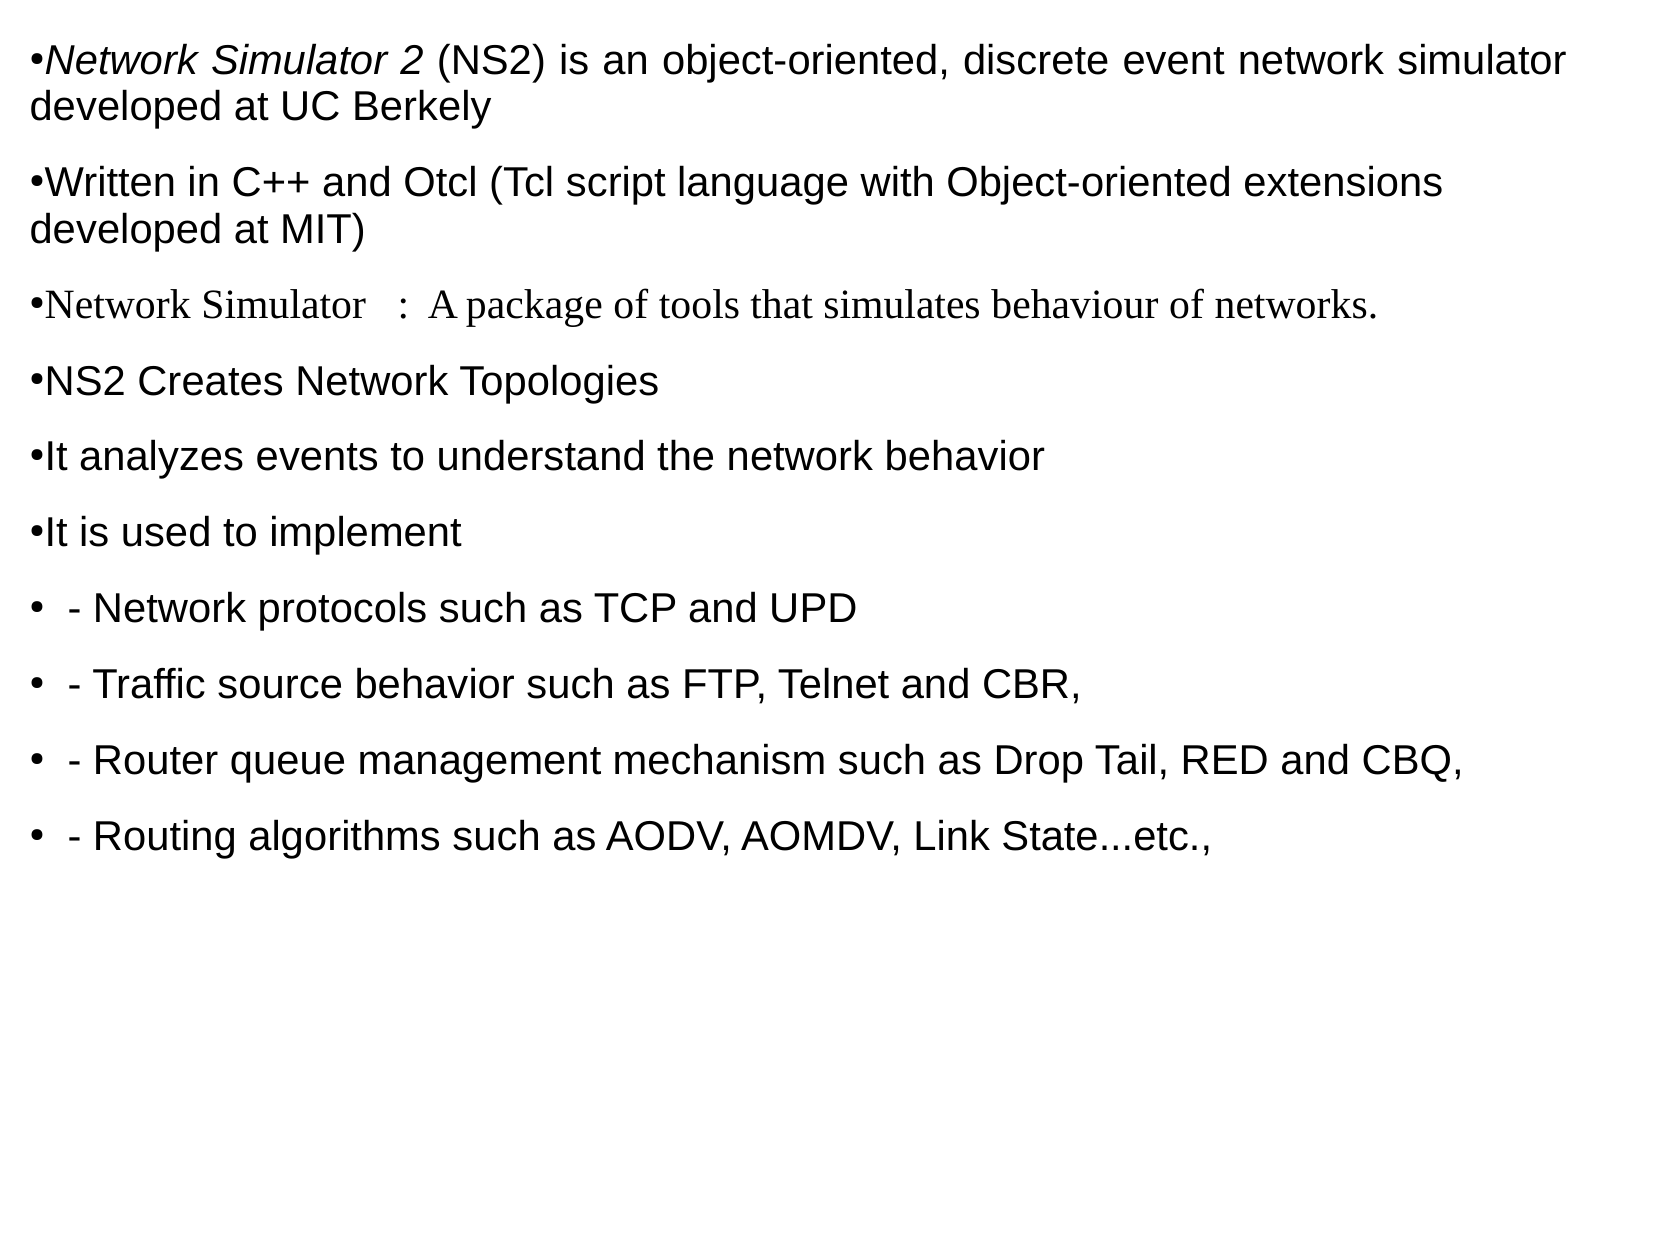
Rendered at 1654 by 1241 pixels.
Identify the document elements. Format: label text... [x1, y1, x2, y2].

list Network Simulator 2 (NS2) is an object-oriented, discrete event network simulator developed at UC Berkely Written in C++ and Otcl (Tcl script language with Object-oriented extensions developed at MIT) Network Simulator : A package of tools that simulates behaviour of networks. NS2 Creates Network Topologies It analyzes events to understand the network behavior It is used to implement - Network protocols such as TCP and UPD - Traffic source behavior such as FTP, Telnet and CBR, - Router queue management mechanism such as Drop Tail, RED and CBQ, - Routing algorithms such as AODV, AOMDV, Link State...etc., [29, 36, 1637, 1062]
